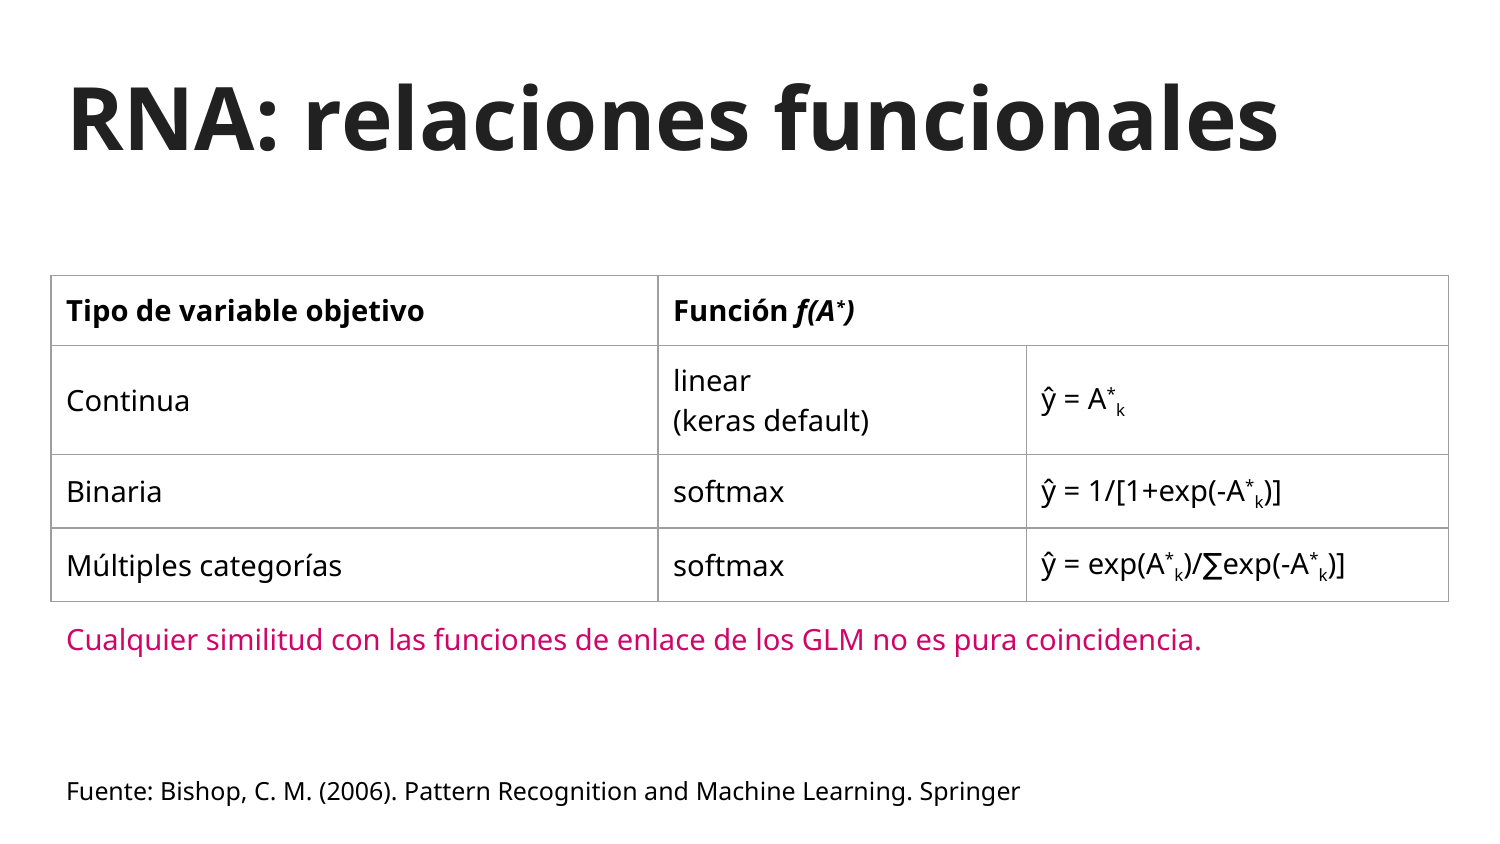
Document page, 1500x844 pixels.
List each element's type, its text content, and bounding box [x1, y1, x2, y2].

table_cell Binaria [52, 455, 657, 527]
table_cell softmax [659, 455, 1026, 527]
table_cell Múltiples categorías [52, 529, 657, 601]
table_cell linear (keras default) [659, 346, 1026, 454]
title RNA: relaciones funcionales [51, 48, 1449, 180]
table_cell ŷ = exp(A*k)/∑exp(-A*k)] [1027, 529, 1448, 601]
text_box Cualquier similitud con las funciones de enlace de los GLM no es pura coincidencia. [51, 606, 1449, 715]
table_cell ŷ = A*k [1027, 346, 1448, 454]
table_header Tipo de variable objetivo [52, 276, 657, 345]
table_cell ŷ = 1/[1+exp(-A*k)] [1027, 455, 1448, 527]
table_header Función f(A*) [659, 276, 1448, 345]
table_cell softmax [659, 529, 1026, 601]
table_cell Continua [52, 346, 657, 454]
text_box Fuente: Bishop, C. M. (2006). Pattern Recognition and Machine Learning. Springer [51, 760, 1404, 814]
